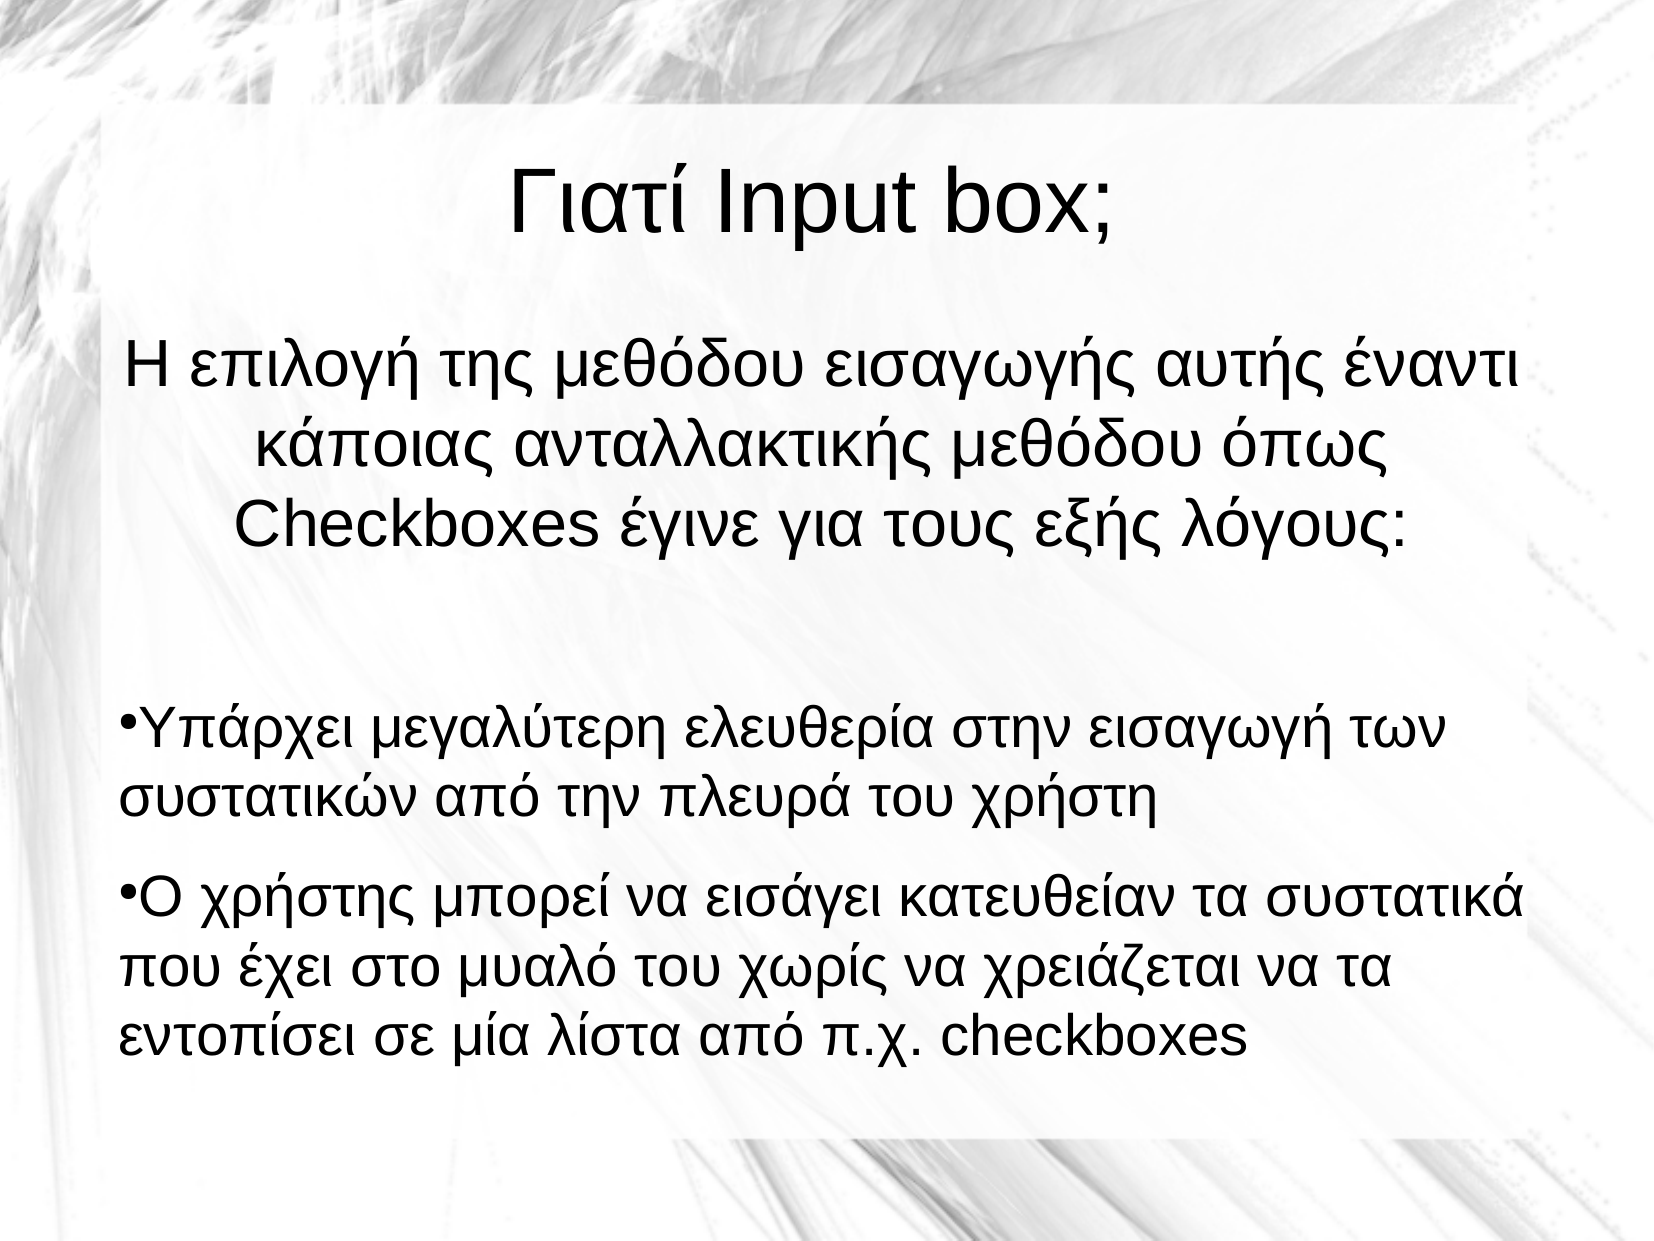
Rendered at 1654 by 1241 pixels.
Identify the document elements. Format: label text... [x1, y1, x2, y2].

list Η επιλογή της μεθόδου εισαγωγής αυτής έναντι κάποιας ανταλλακτικής μεθόδου όπως Checkboxes έγινε για τους εξής λόγους: Υπάρχει μεγαλύτερη ελευθερία στην εισαγωγή των συστατικών από την πλευρά του χρήστη Ο χρήστης μπορεί να εισάγει κατευθείαν τα συστατικά που έχει στο μυαλό του χωρίς να χρειάζεται να τα εντοπίσει σε μία λίστα από π.χ. checkboxes [118, 319, 1571, 1087]
title Γιατί Input box; [118, 93, 1506, 299]
